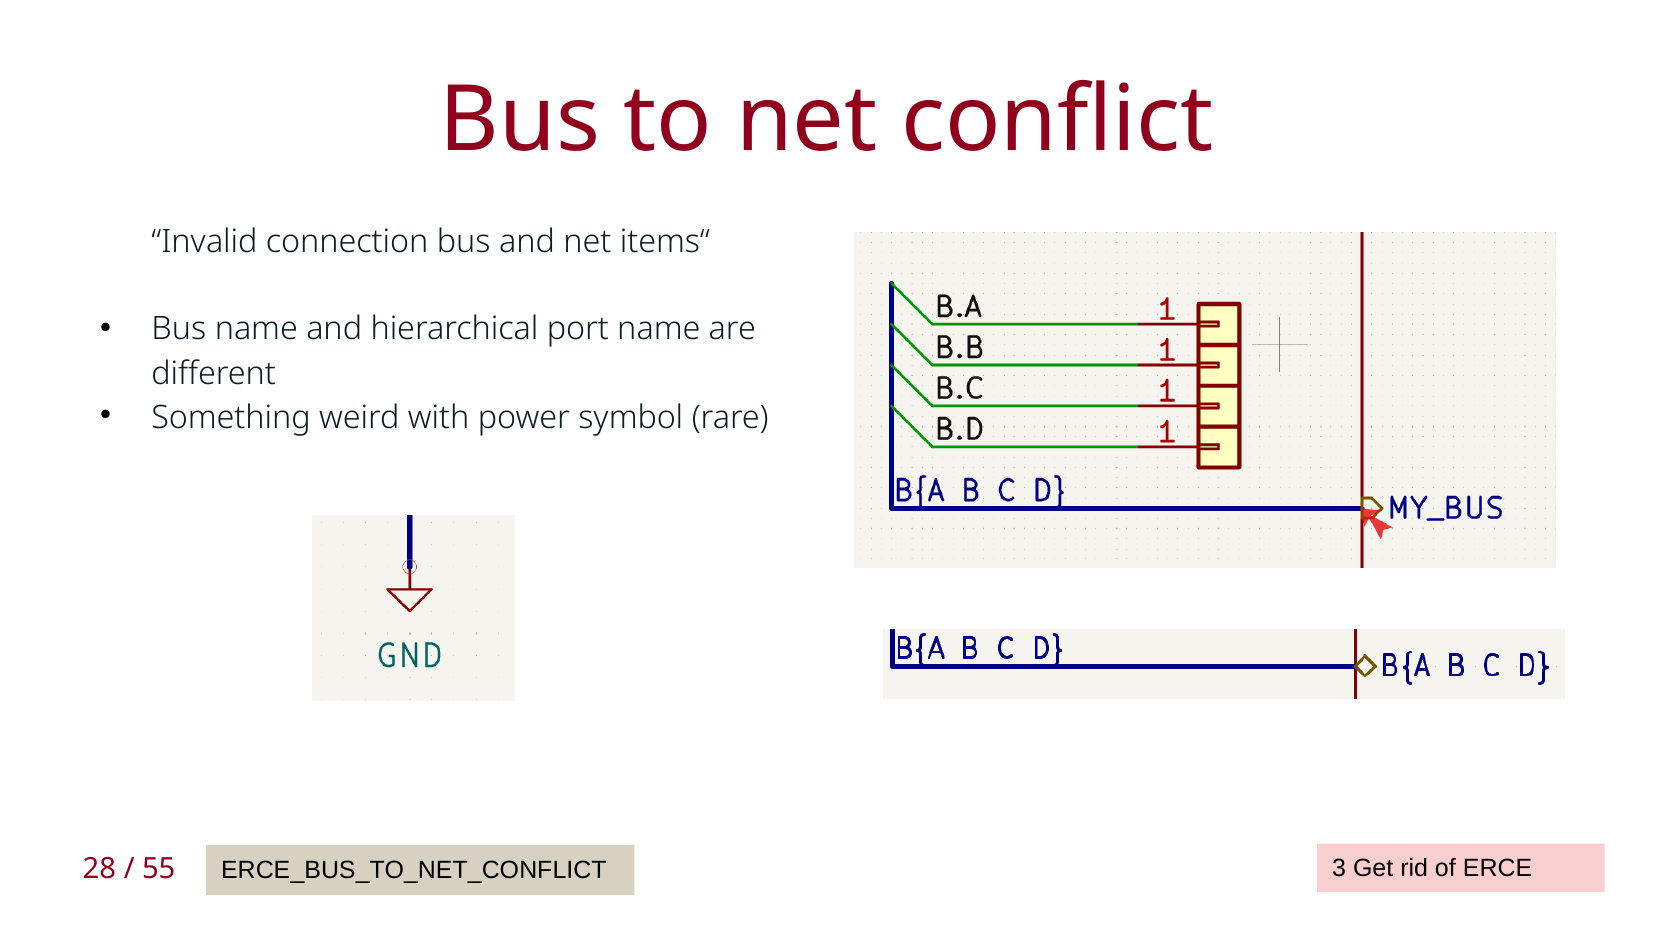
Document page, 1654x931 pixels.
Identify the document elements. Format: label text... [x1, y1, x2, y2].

text_box 3 Get rid of ERCE [1317, 843, 1605, 893]
picture [883, 629, 1565, 699]
picture [312, 515, 515, 701]
picture [854, 232, 1556, 568]
text_box ERCE_BUS_TO_NET_CONFLICT [206, 845, 635, 896]
list “Invalid connection bus and net items“ Bus name and hierarchical port name are different Something weird with power symbol (rare) [82, 217, 789, 475]
title Bus to net conflict [82, 37, 1571, 193]
